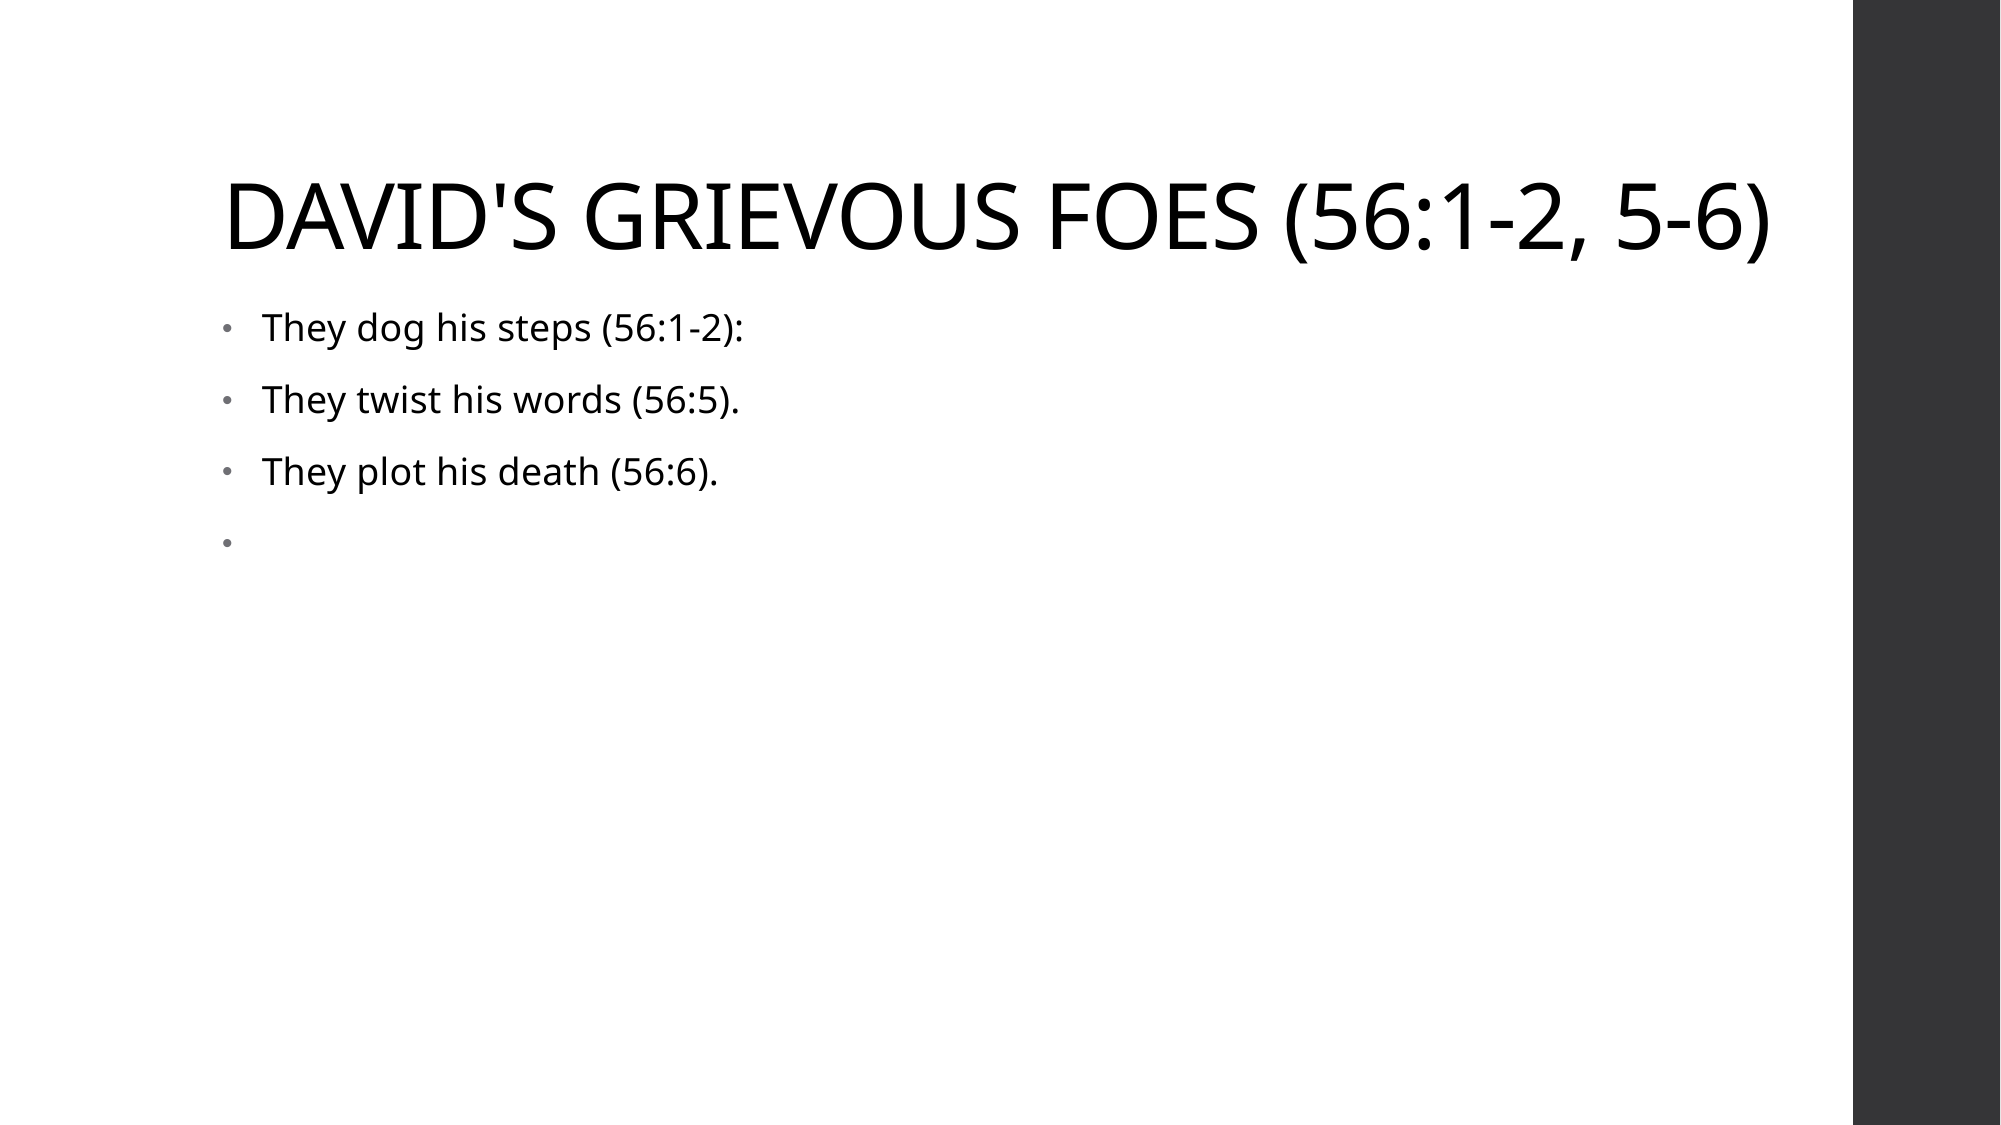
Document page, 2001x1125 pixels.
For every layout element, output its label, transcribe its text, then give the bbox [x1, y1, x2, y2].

title DAVID'S GRIEVOUS FOES (56:1-2, 5-6) [206, 60, 1797, 278]
list They dog his steps (56:1-2): They twist his words (56:5). They plot his death (56:6). [206, 299, 1617, 1014]
